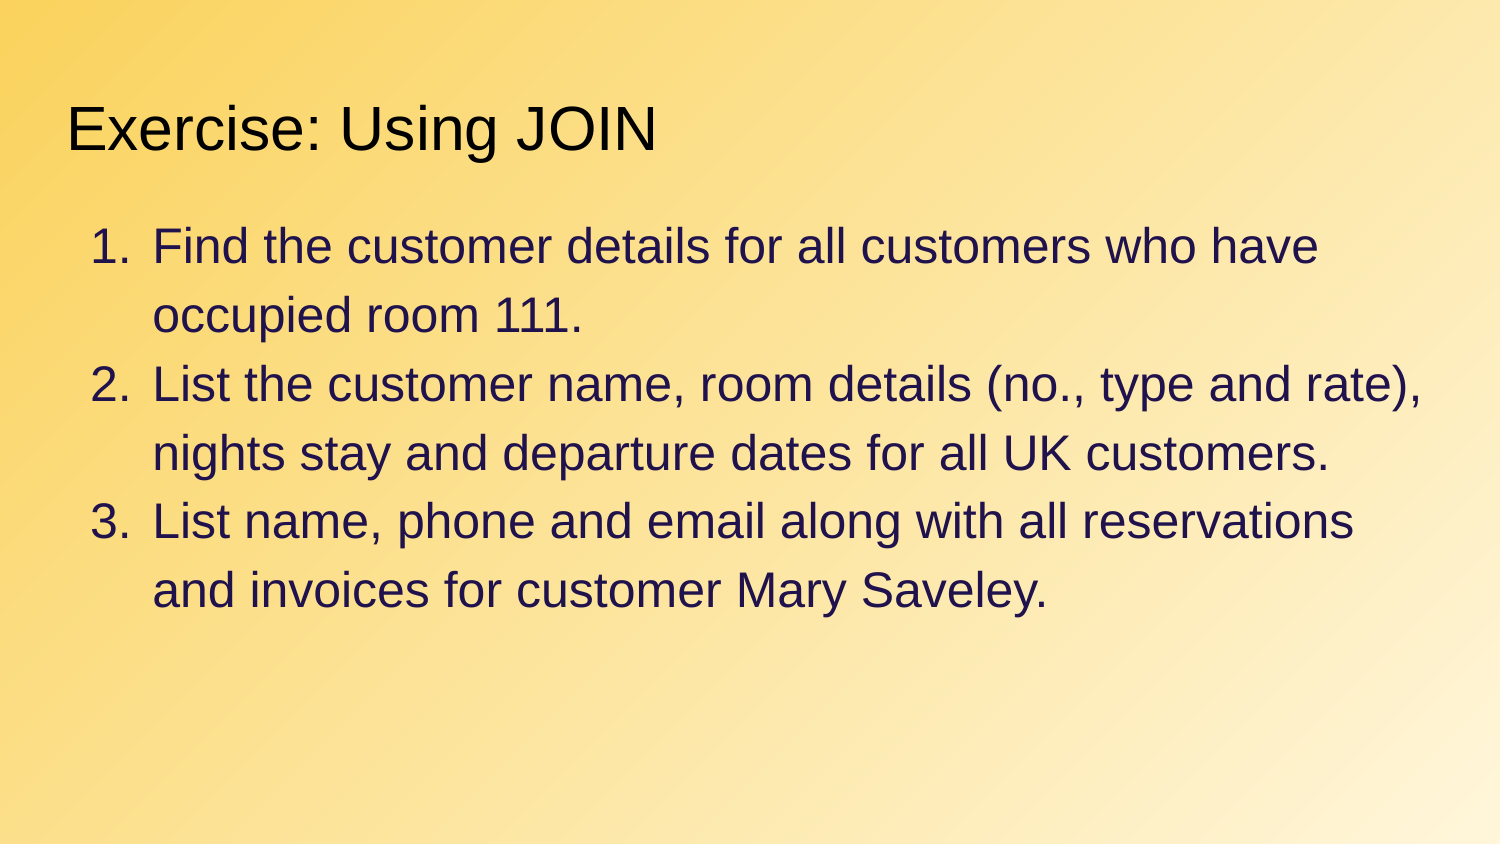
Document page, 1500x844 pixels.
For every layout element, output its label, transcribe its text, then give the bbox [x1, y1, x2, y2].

list Find the customer details for all customers who have occupied room 111. List the customer name, room details (no., type and rate), nights stay and departure dates for all UK customers. List name, phone and email along with all reservations and invoices for customer Mary Saveley. [62, 189, 1461, 750]
title Exercise: Using JOIN [51, 72, 1449, 167]
